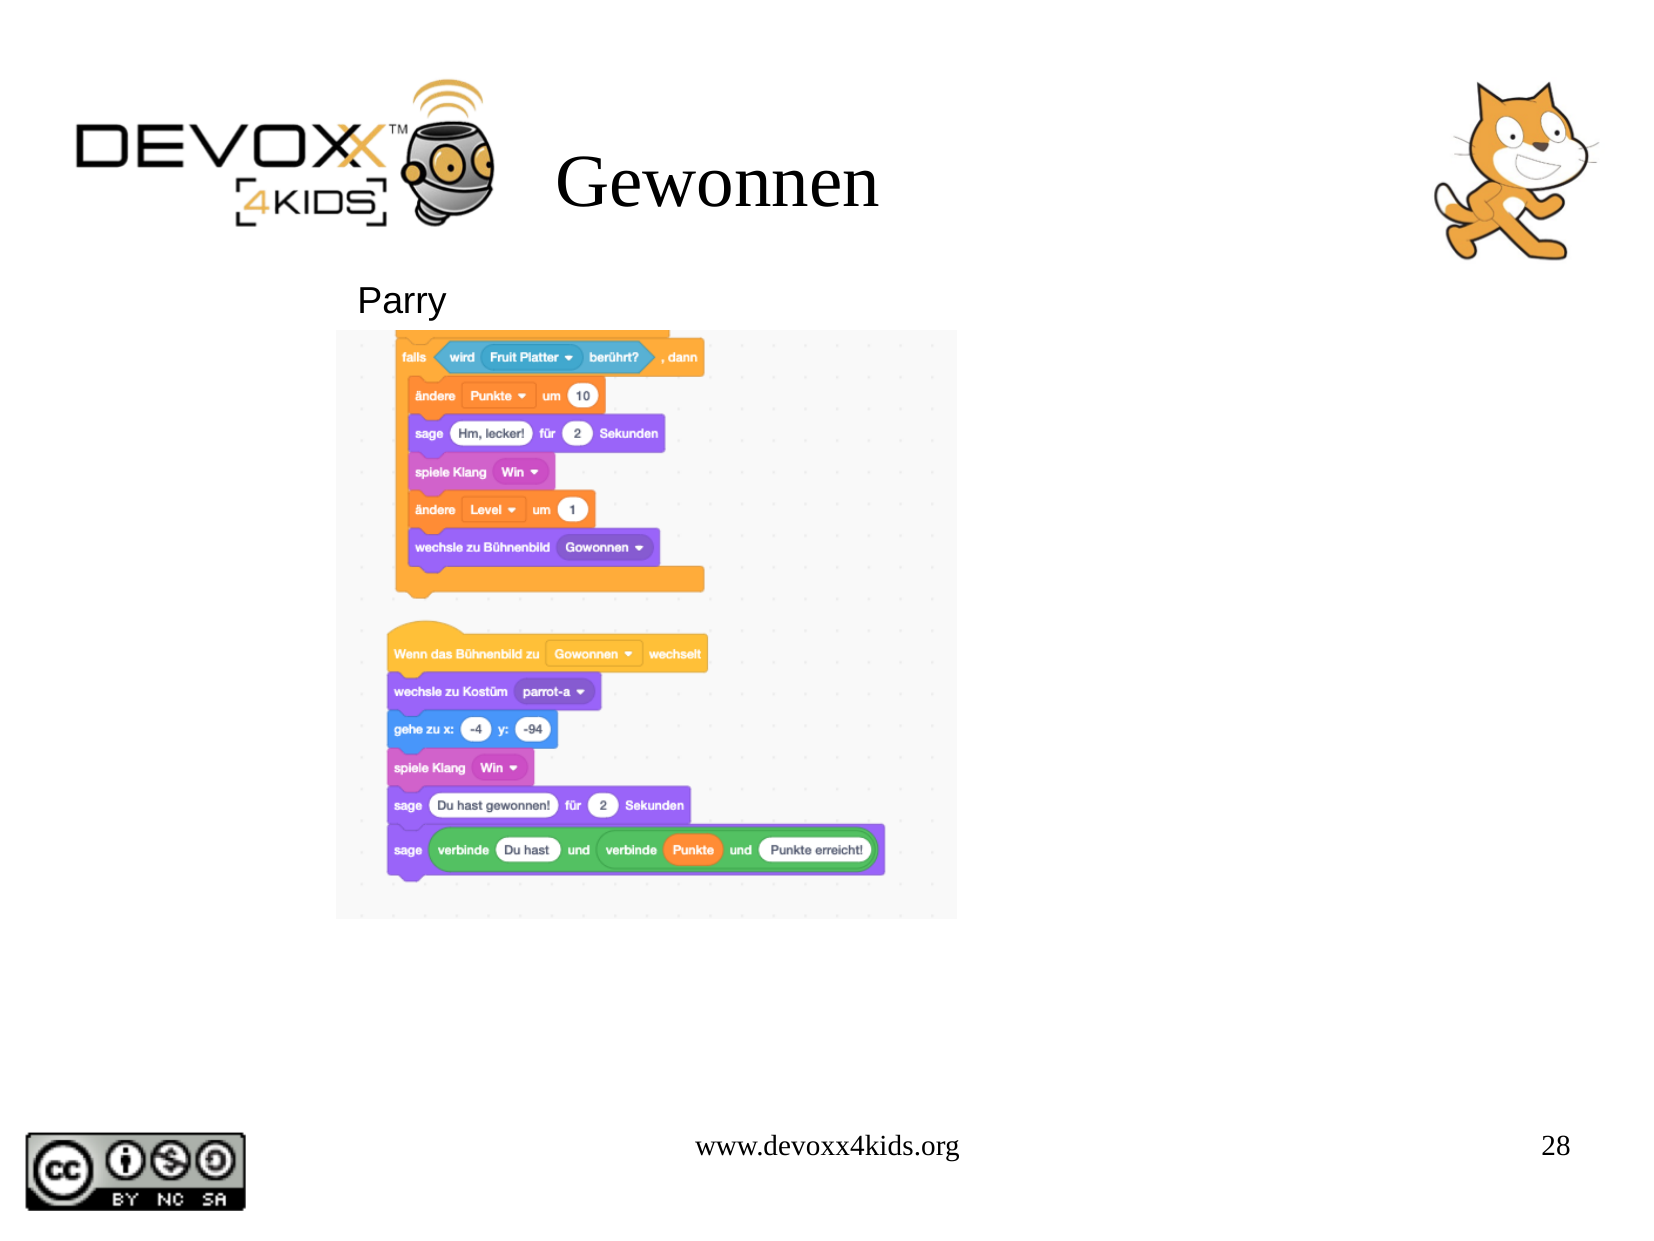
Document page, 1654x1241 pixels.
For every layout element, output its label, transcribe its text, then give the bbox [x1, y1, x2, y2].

subtitle [82, 290, 1571, 1109]
title Gewonnen [555, 78, 1347, 284]
picture [35, 58, 511, 255]
picture [336, 330, 957, 919]
picture [14, 1121, 249, 1212]
text_box Parry [342, 271, 733, 329]
picture [1431, 54, 1607, 272]
